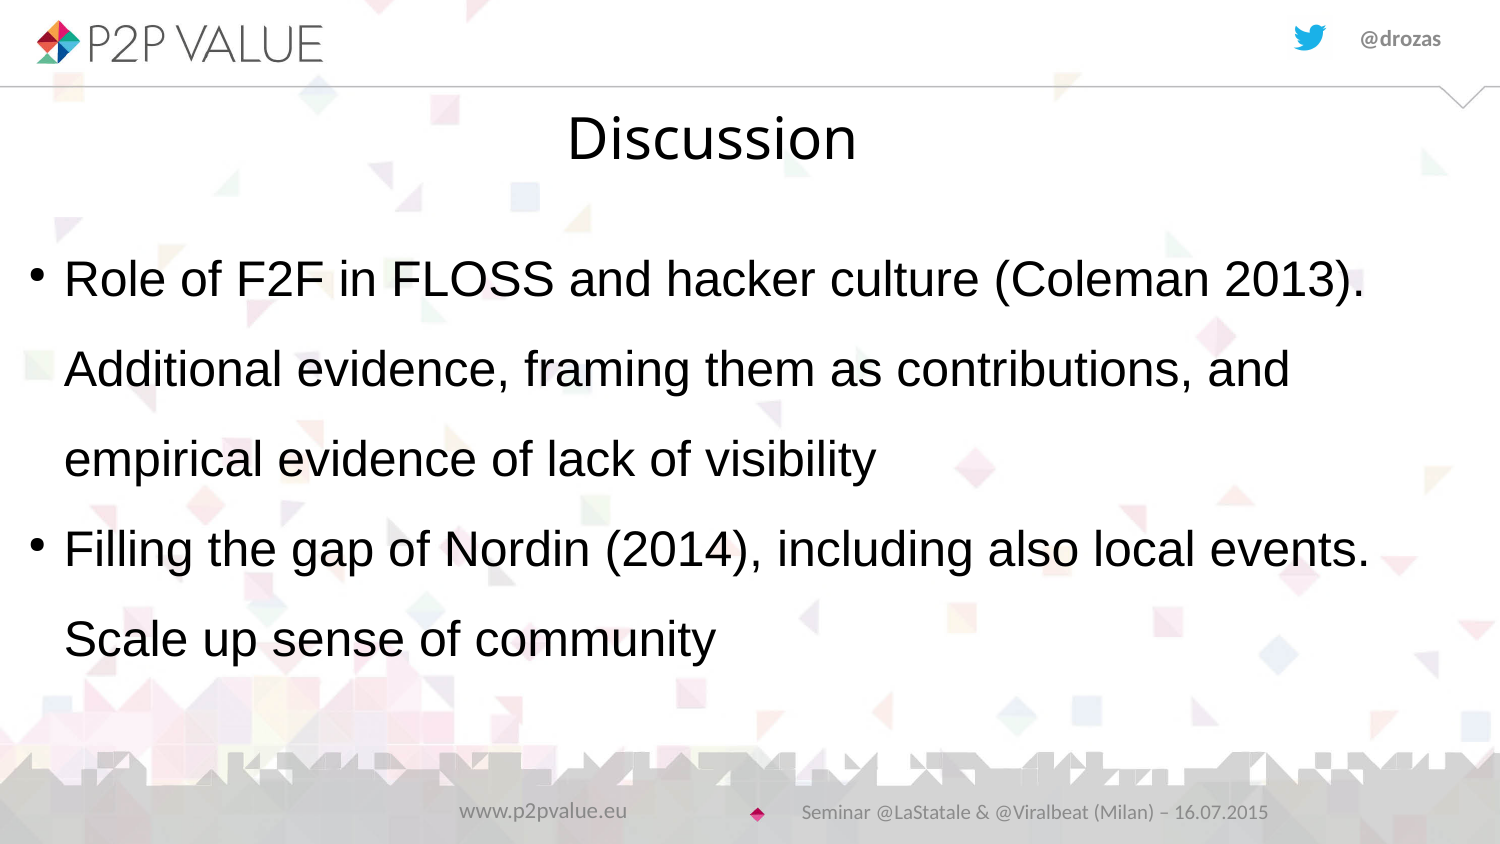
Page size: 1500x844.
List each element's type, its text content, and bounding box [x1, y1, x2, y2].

subtitle Role of F2F in FLOSS and hacker culture (Coleman 2013). Additional evidence, framing them as contributions, and empirical evidence of lack of visibility Filling the gap of Nordin (2014), including also local events. Scale up sense of community [15, 210, 1496, 766]
text_box Seminar @LaStatale & @Viralbeat (Milan) – 16.07.2015 [788, 788, 1481, 834]
text_box www.p2pvalue.eu [453, 789, 672, 829]
title Discussion [60, 92, 1366, 181]
picture [0, 0, 1500, 844]
text_box @drozas [1333, 15, 1455, 60]
